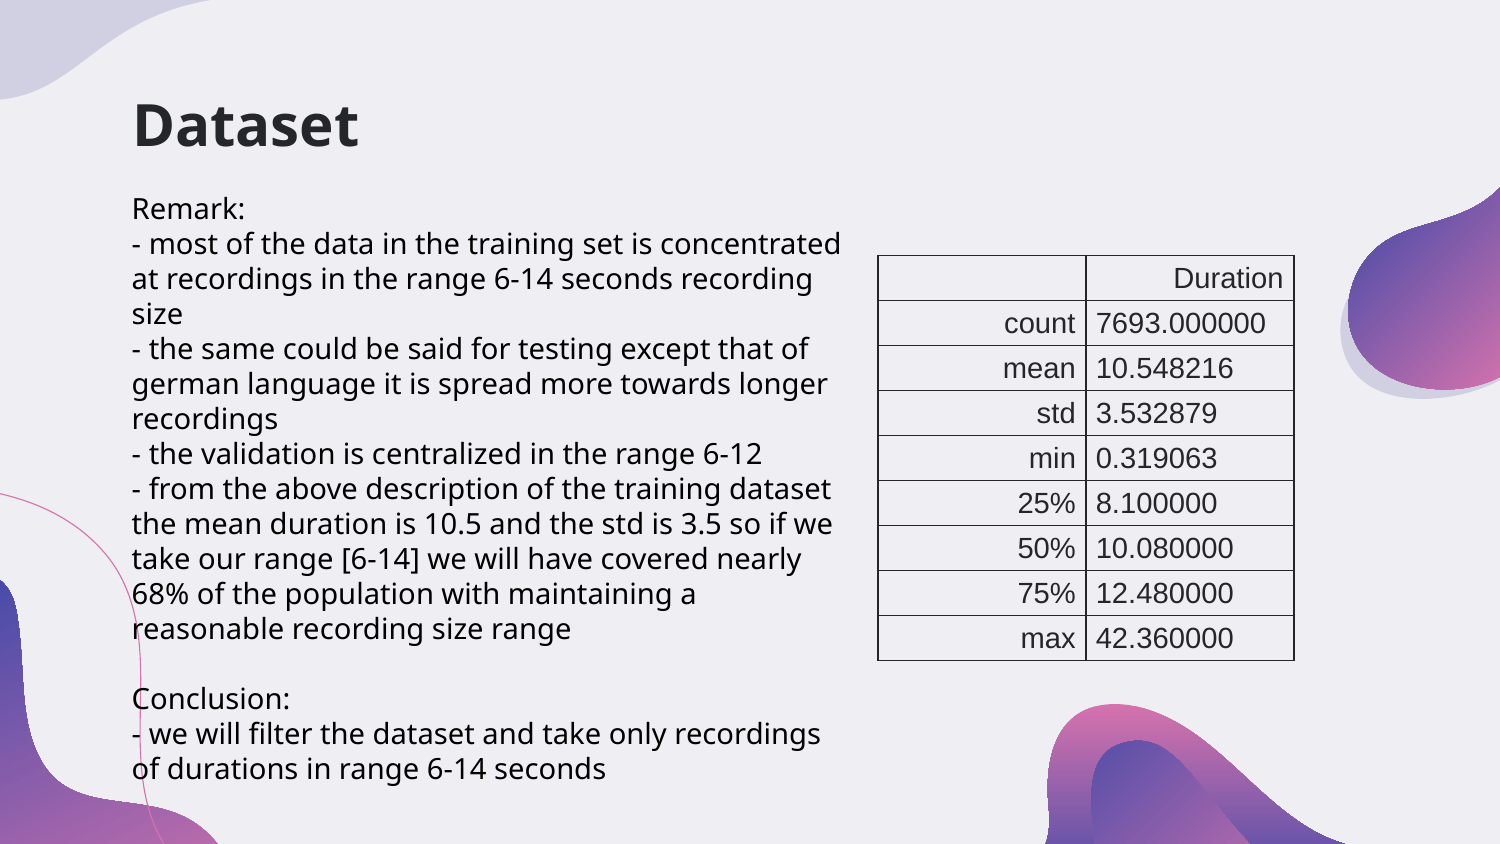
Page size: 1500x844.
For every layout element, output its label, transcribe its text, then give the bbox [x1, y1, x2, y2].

table_cell std [879, 391, 1085, 435]
table_cell 8.100000 [1087, 481, 1293, 525]
table_cell 3.532879 [1087, 391, 1293, 435]
table_cell 25% [879, 481, 1085, 525]
table_cell 10.548216 [1087, 346, 1293, 390]
table_cell 0.319063 [1087, 436, 1293, 480]
table_cell min [879, 436, 1085, 480]
table_cell 42.360000 [1087, 616, 1293, 660]
table_cell 7693.000000 [1087, 301, 1293, 345]
table_cell 12.480000 [1087, 571, 1293, 615]
table_cell 50% [879, 526, 1085, 570]
text_box Remark: - most of the data in the training set is concentrated at recordings in the range 6-14 seconds recording size - the same could be said for testing except that of german language it is spread more towards longer recordings - the validation is centralized in the range 6-12 - from the above description of the training dataset the mean duration is 10.5 and the std is 3.5 so if we take our range [6-14] we will have covered nearly 68% of the population with maintaining a reasonable recording size range Conclusion: - we will filter the dataset and take only recordings of durations in range 6-14 seconds [116, 183, 862, 793]
table_cell 75% [879, 571, 1085, 615]
table_cell 10.080000 [1087, 526, 1293, 570]
table_cell max [879, 616, 1085, 660]
title Dataset [116, 72, 1383, 167]
table_header Duration [1087, 256, 1293, 300]
table_cell mean [879, 346, 1085, 390]
table_cell count [879, 301, 1085, 345]
table_header [879, 256, 1085, 300]
